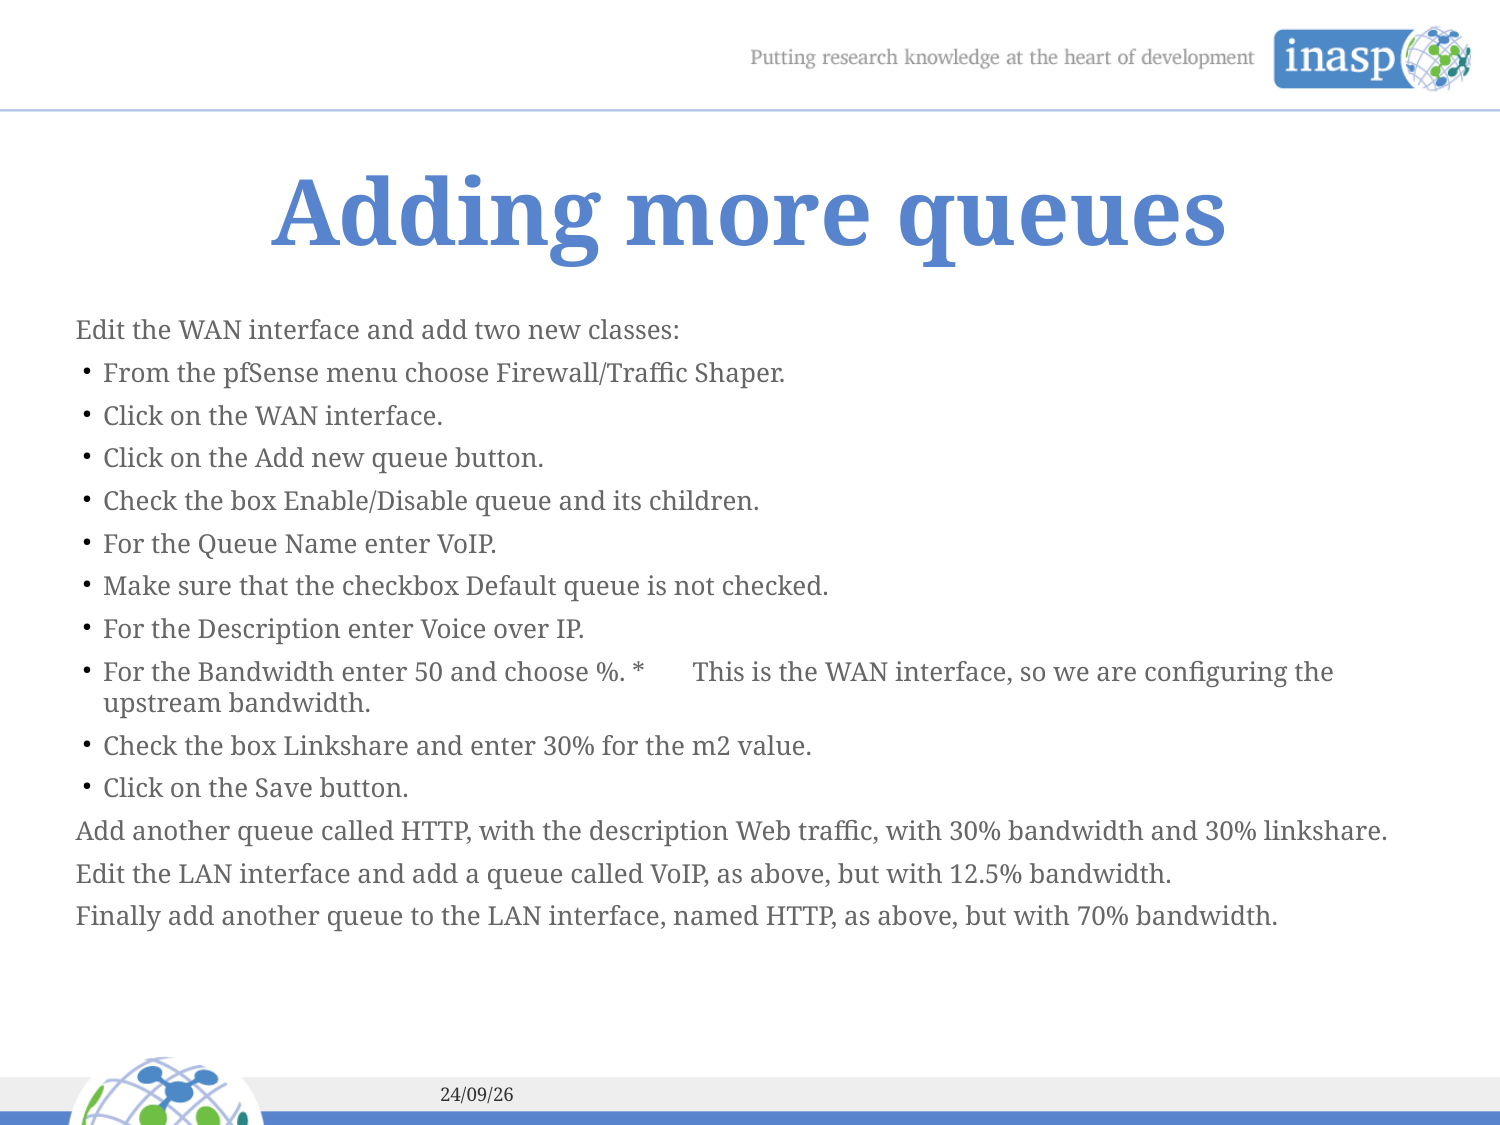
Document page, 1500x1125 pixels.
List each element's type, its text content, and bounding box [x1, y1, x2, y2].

picture [0, 0, 1500, 1125]
title Adding more queues [75, 129, 1426, 313]
list Edit the WAN interface and add two new classes: From the pfSense menu choose Firewall/Traffic Shaper. Click on the WAN interface. Click on the Add new queue button. Check the box Enable/Disable queue and its children. For the Queue Name enter VoIP. Make sure that the checkbox Default queue is not checked. For the Description enter Voice over IP. For the Bandwidth enter 50 and choose %. * This is the WAN interface, so we are configuring the upstream bandwidth. Check the box Linkshare and enter 30% for the m2 value. Click on the Save button. Add another queue called HTTP, with the description Web traffic, with 30% bandwidth and 30% linkshare. Edit the LAN interface and add a queue called VoIP, as above, but with 12.5% bandwidth. Finally add another queue to the LAN interface, named HTTP, as above, but with 70% bandwidth. [75, 313, 1426, 967]
